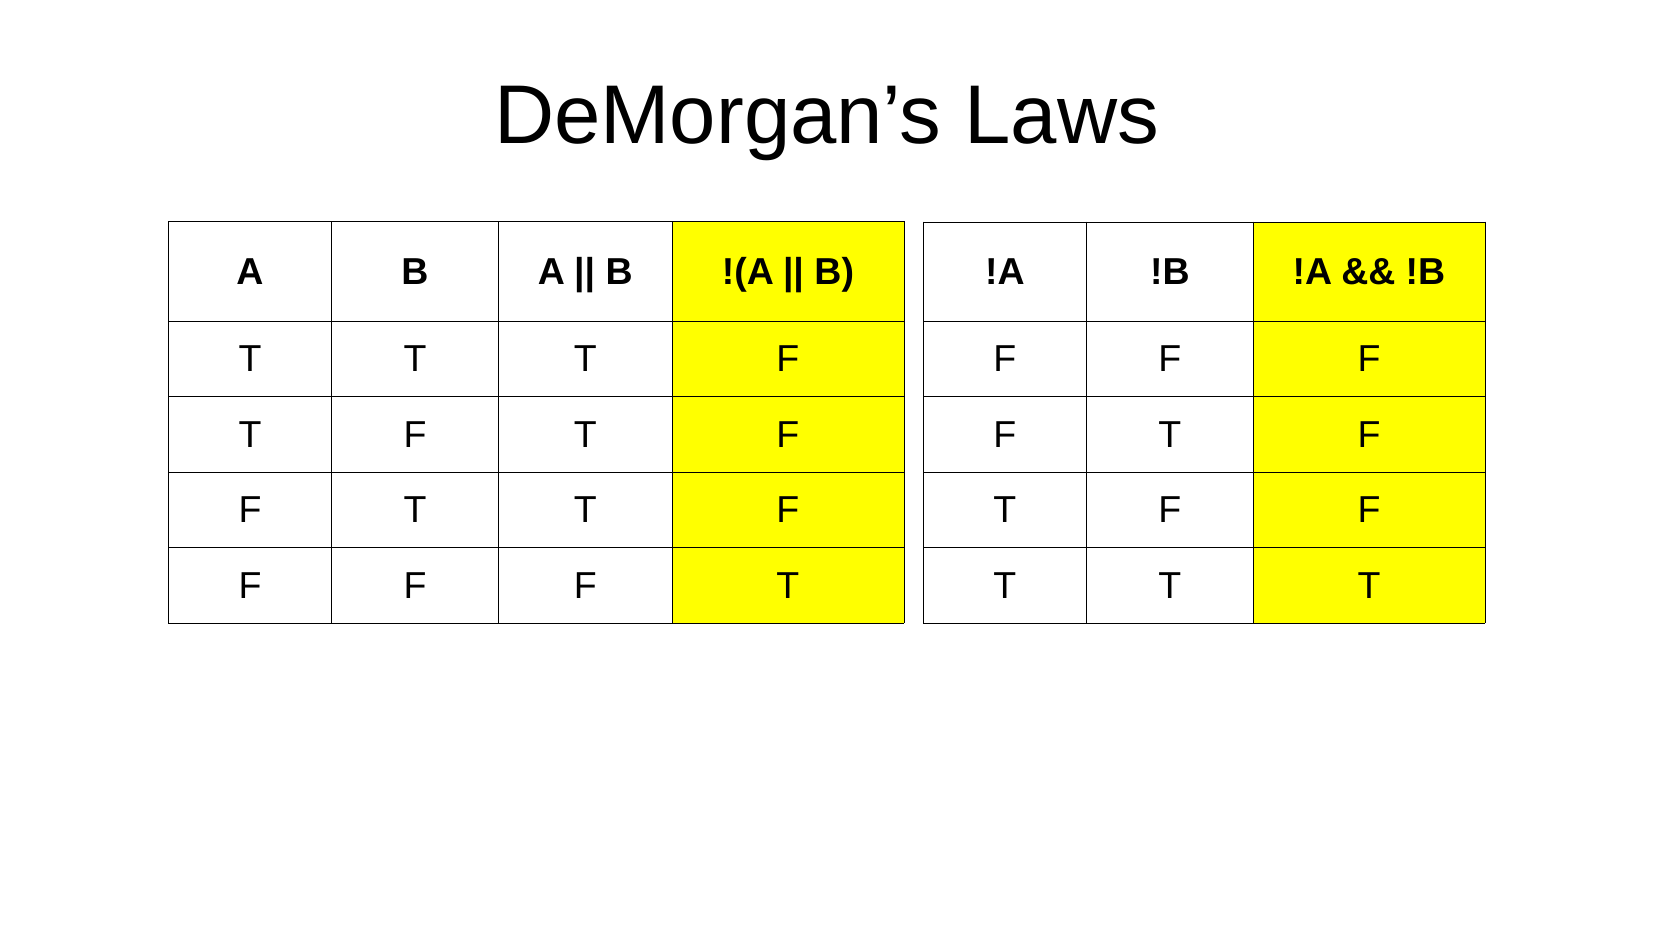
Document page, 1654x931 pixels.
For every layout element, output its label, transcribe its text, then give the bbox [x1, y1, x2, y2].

table_cell T [1087, 548, 1253, 623]
table_header !A && !B [1254, 223, 1485, 321]
table_header !B [1087, 223, 1253, 321]
table_cell F [332, 397, 498, 472]
table_cell T [924, 473, 1086, 547]
table_header !A [924, 223, 1086, 321]
table_cell F [1087, 322, 1253, 396]
table_cell T [169, 322, 331, 396]
table_cell T [332, 322, 498, 396]
table_cell F [1254, 397, 1485, 472]
table_cell T [499, 322, 672, 396]
table_header A [169, 222, 331, 321]
table_cell T [332, 473, 498, 547]
table_header B [332, 222, 498, 321]
table_cell T [169, 397, 331, 472]
table_cell F [924, 322, 1086, 396]
table_cell F [673, 397, 904, 472]
table_cell T [1087, 397, 1253, 472]
table_cell F [1254, 322, 1485, 396]
table_cell F [169, 473, 331, 547]
table_cell T [924, 548, 1086, 623]
table_cell F [673, 473, 904, 547]
table_cell F [499, 548, 672, 623]
table_cell F [169, 548, 331, 623]
table_cell T [673, 548, 904, 623]
table_cell F [1254, 473, 1485, 547]
table_header A || B [499, 222, 672, 321]
table_cell F [1087, 473, 1253, 547]
table_cell T [1254, 548, 1485, 623]
table_header !(A || B) [673, 222, 904, 321]
table_cell F [332, 548, 498, 623]
table_cell T [499, 397, 672, 472]
title DeMorgan’s Laws [82, 37, 1571, 193]
table_cell F [673, 322, 904, 396]
table_cell T [499, 473, 672, 547]
table_cell F [924, 397, 1086, 472]
